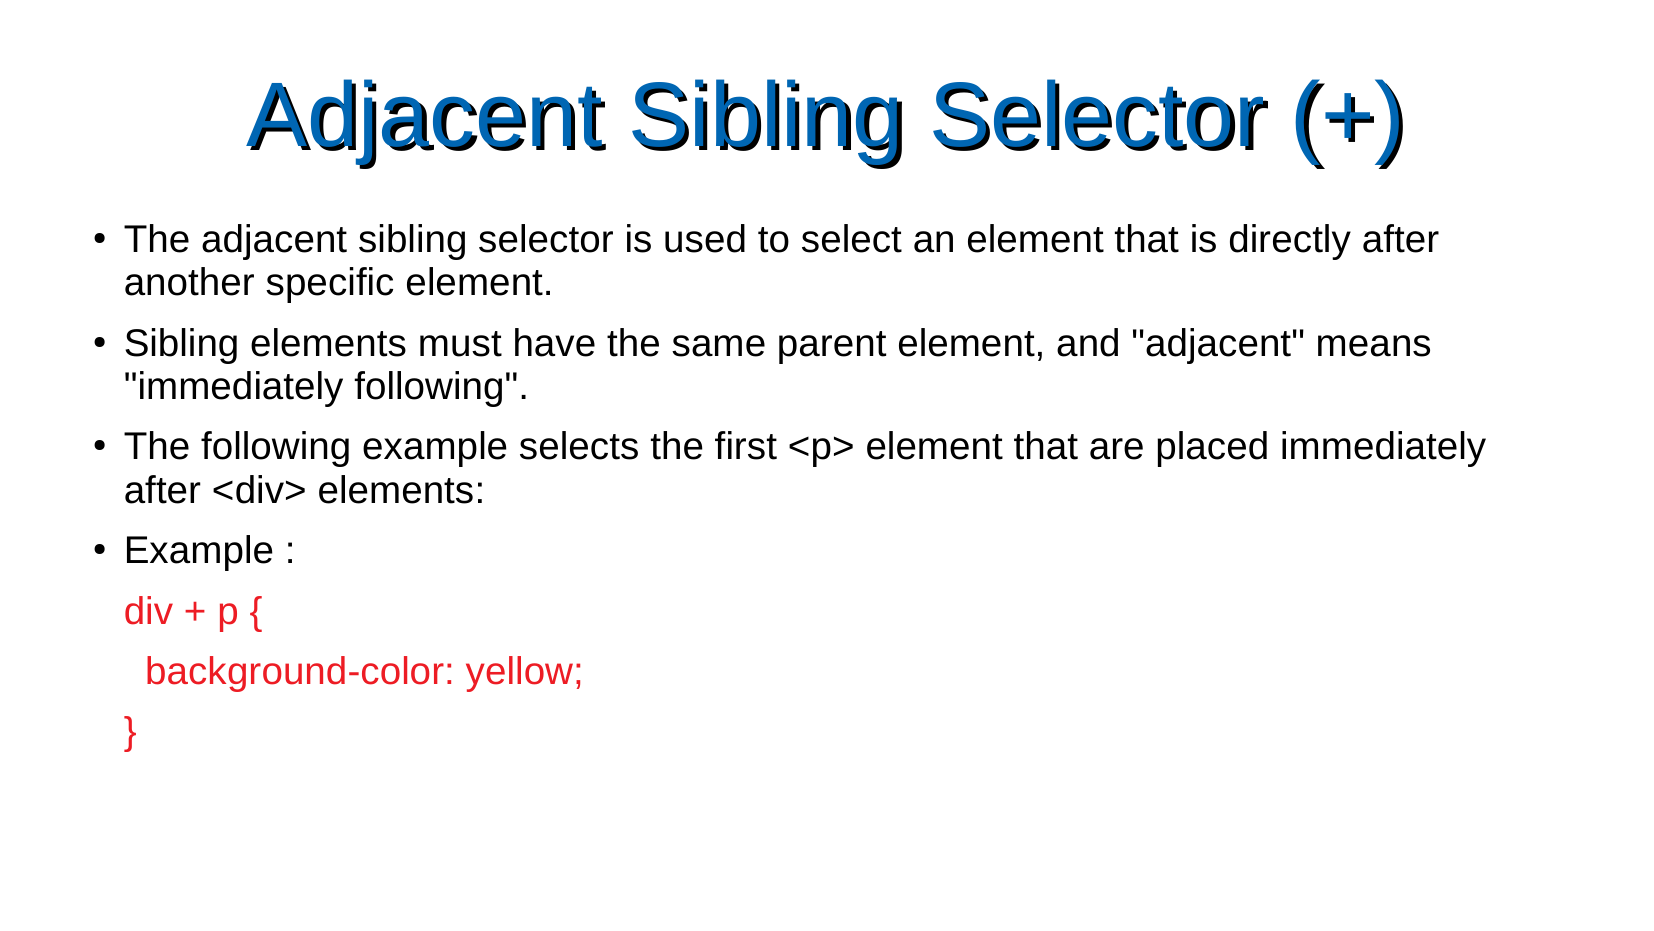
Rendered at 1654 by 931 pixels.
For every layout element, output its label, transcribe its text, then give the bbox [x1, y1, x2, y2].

title Adjacent Sibling Selector (+) [82, 37, 1571, 193]
list The adjacent sibling selector is used to select an element that is directly after another specific element. Sibling elements must have the same parent element, and "adjacent" means "immediately following". The following example selects the first <p> element that are placed immediately after <div> elements: Example : div + p { background-color: yellow; } [82, 217, 1571, 758]
